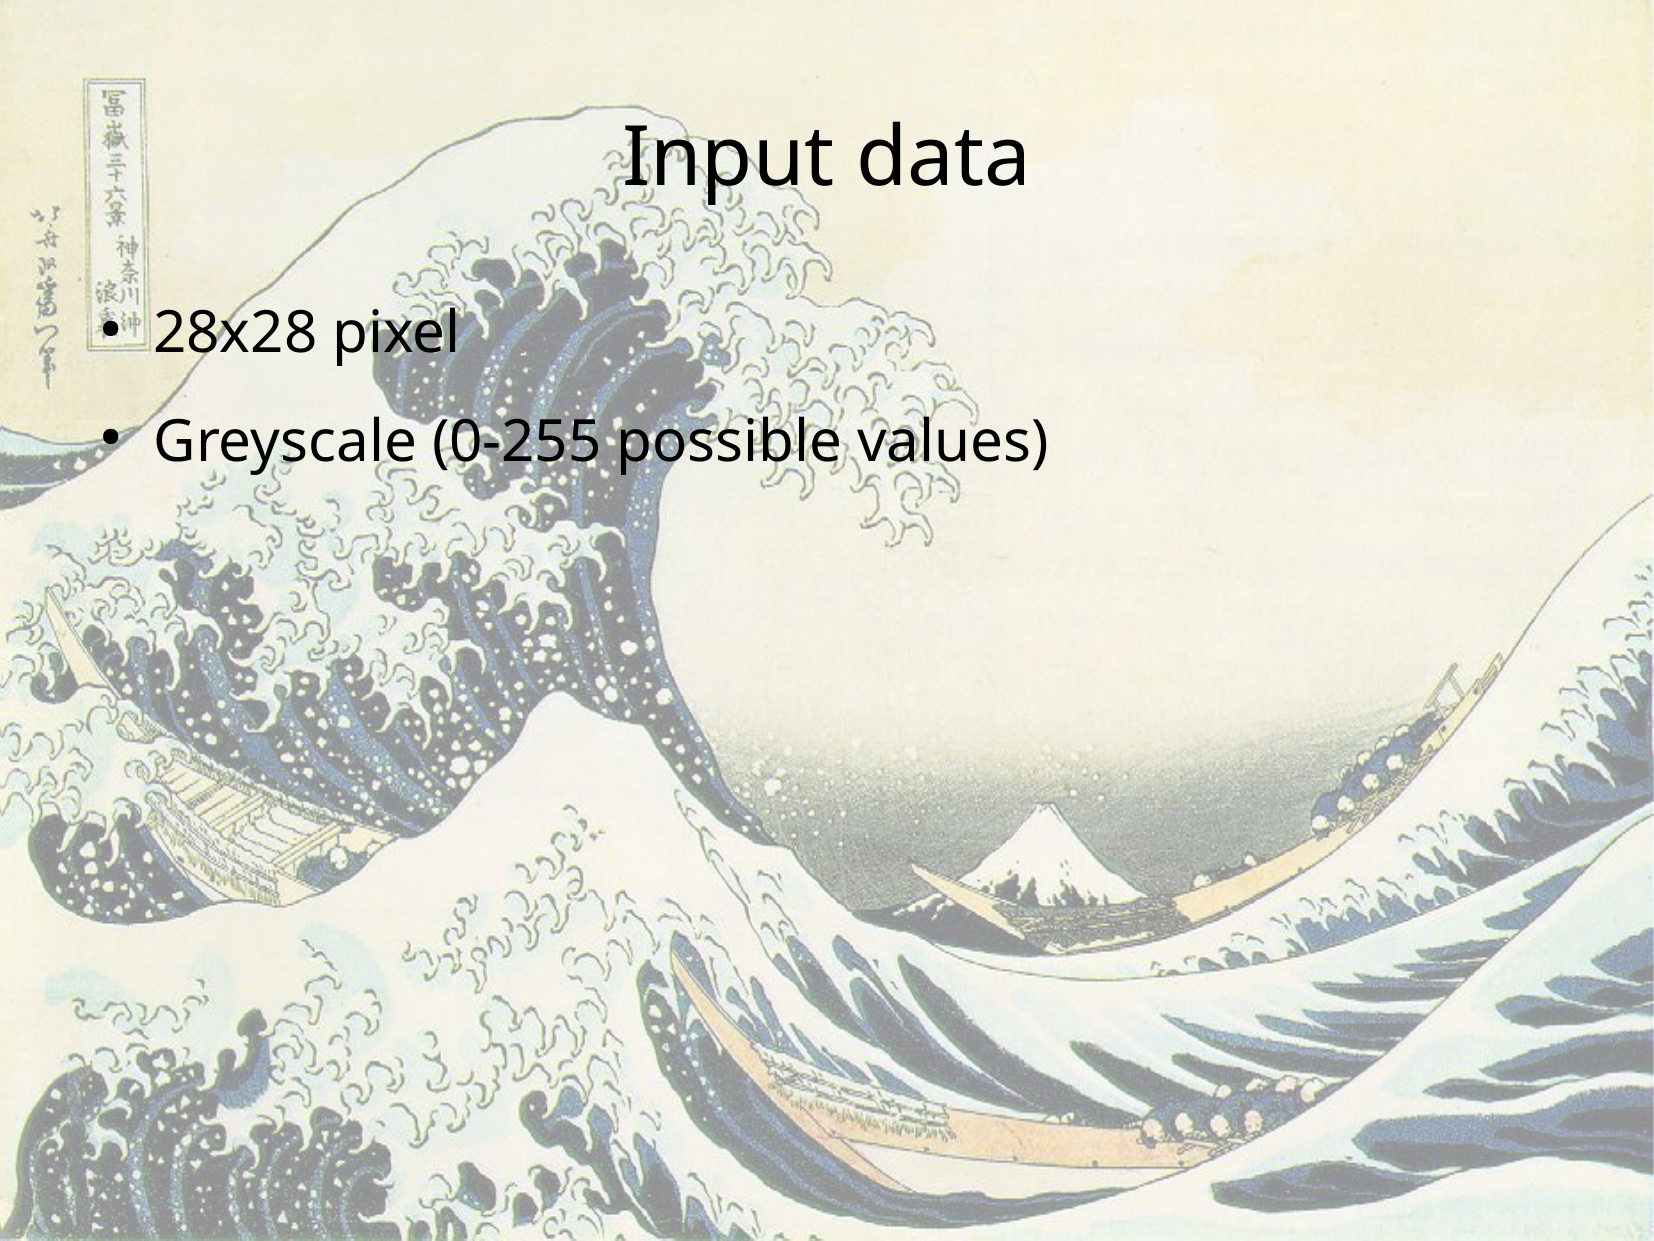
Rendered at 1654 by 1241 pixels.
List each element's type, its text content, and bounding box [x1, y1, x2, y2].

title Input data [82, 49, 1571, 257]
list 28x28 pixel Greyscale (0-255 possible values) [82, 290, 1571, 749]
picture [0, 0, 1654, 1241]
